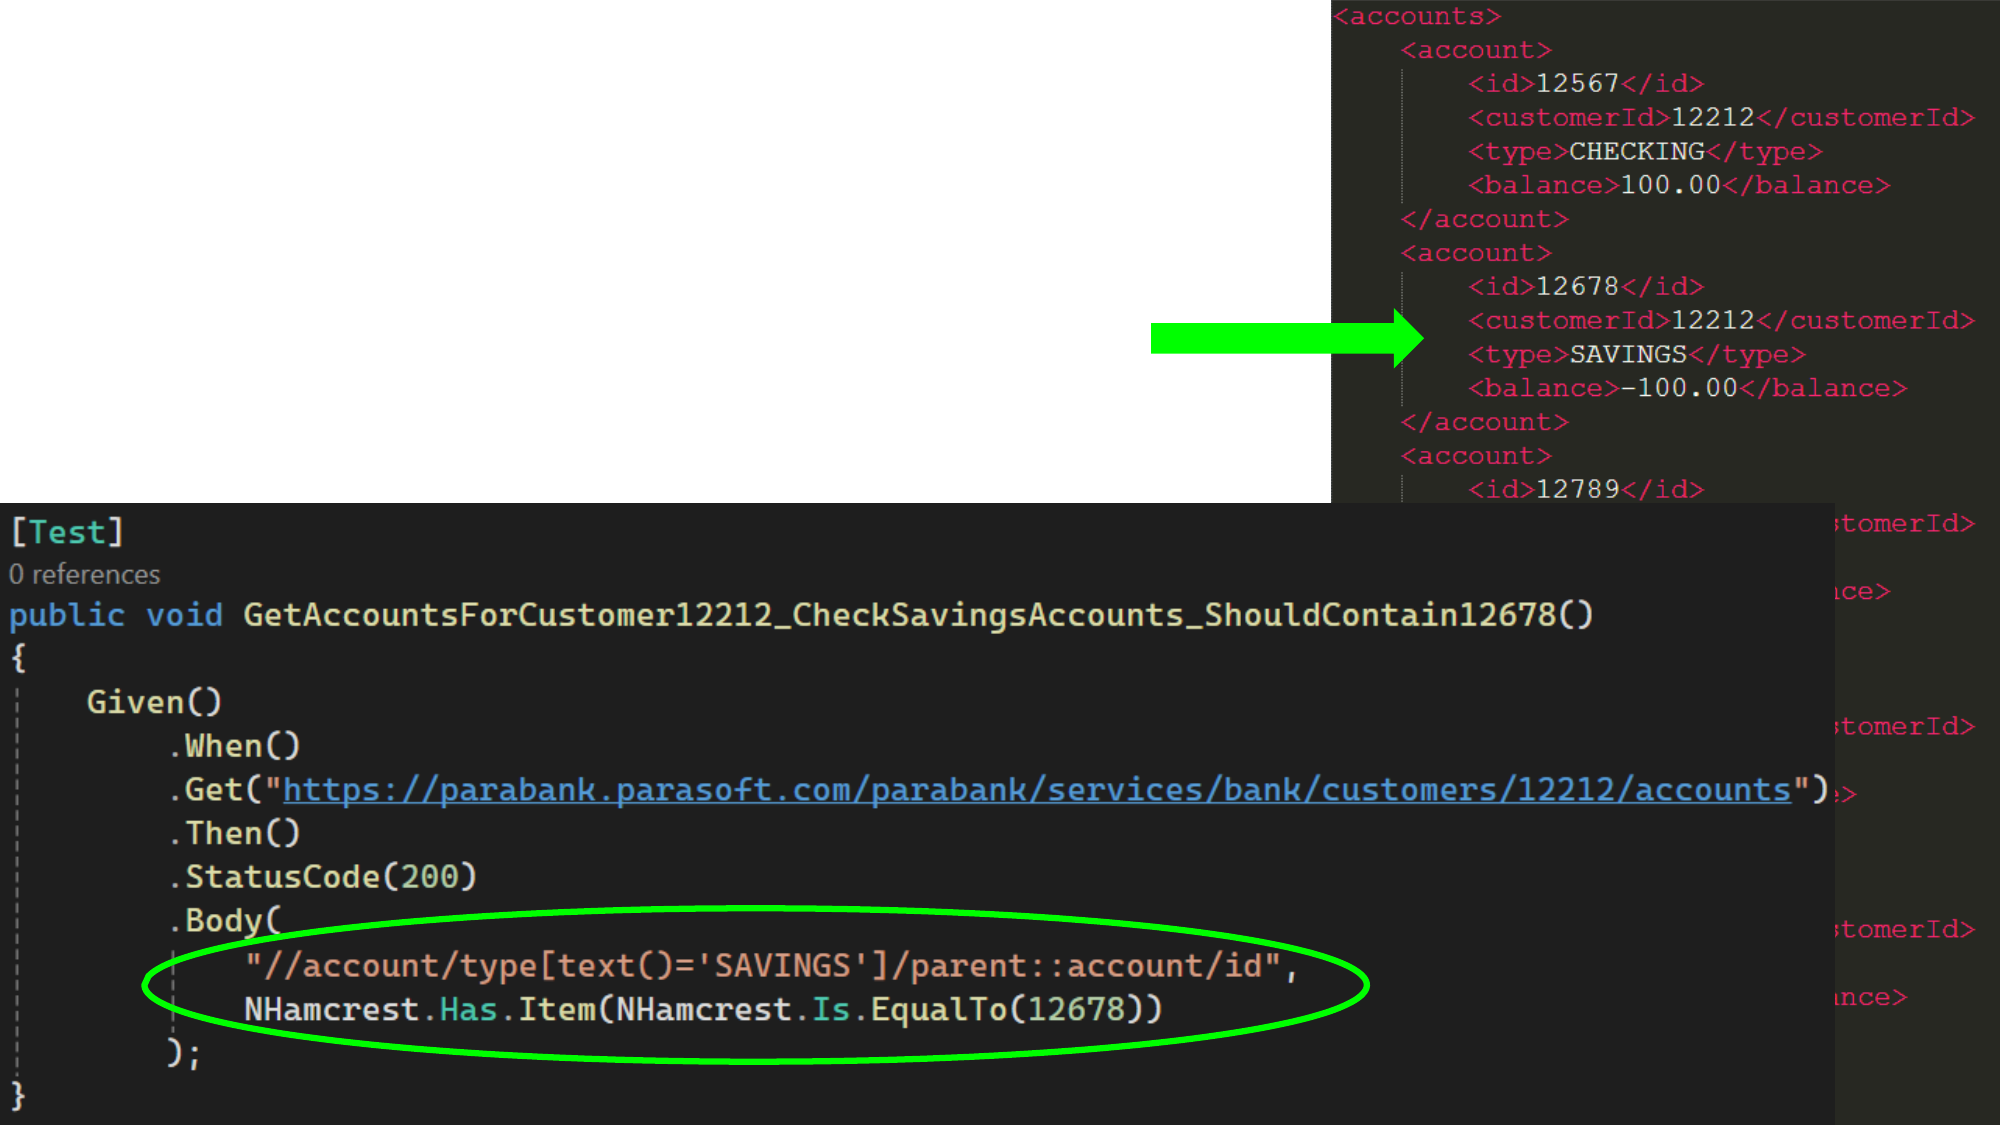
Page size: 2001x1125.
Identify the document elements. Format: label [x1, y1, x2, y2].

text_box [1151, 307, 1425, 369]
picture [0, 0, 2000, 1125]
